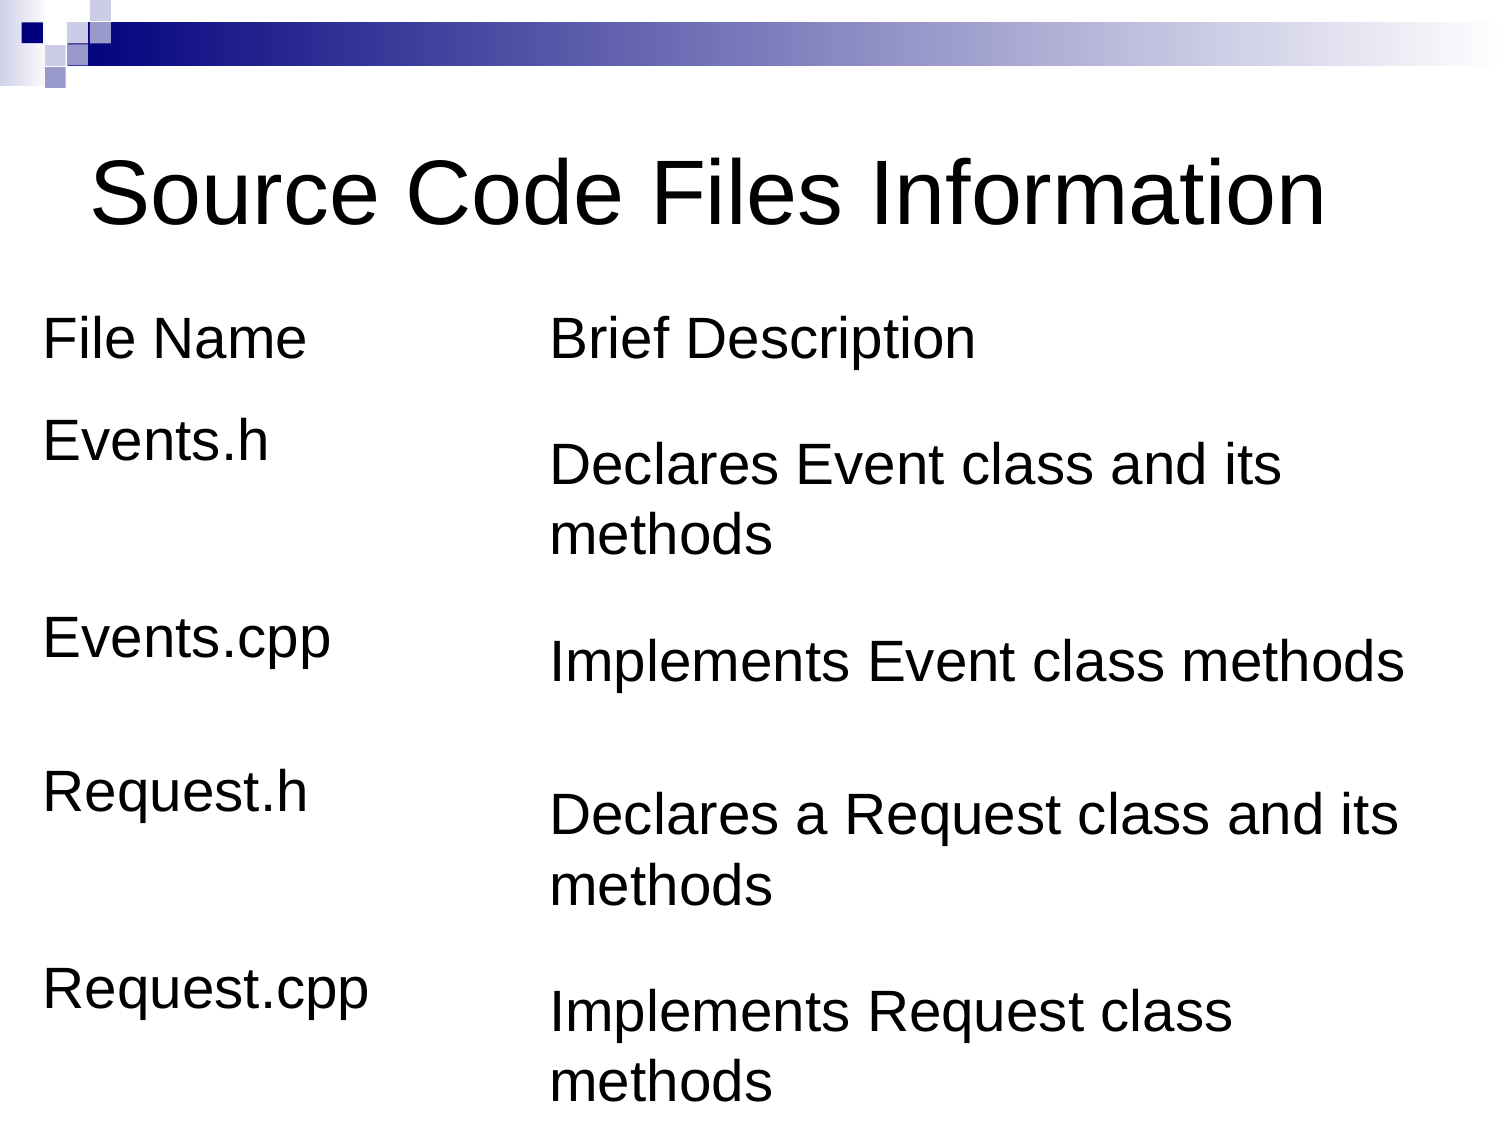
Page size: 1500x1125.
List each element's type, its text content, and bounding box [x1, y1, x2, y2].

table_cell Declares Event class and its methods [534, 411, 1468, 608]
table_cell Implements Request class methods [534, 959, 1468, 1125]
table_cell Events.cpp [28, 608, 534, 762]
table_header File Name [28, 309, 534, 411]
table_cell Implements Event class methods [534, 608, 1468, 762]
table_cell Request.h [28, 762, 534, 959]
title Source Code Files Information [75, 75, 1426, 301]
table_cell Events.h [28, 411, 534, 608]
table_cell Request.cpp [28, 959, 534, 1125]
table_cell Declares a Request class and its methods [534, 762, 1468, 959]
table_header Brief Description [534, 309, 1468, 411]
